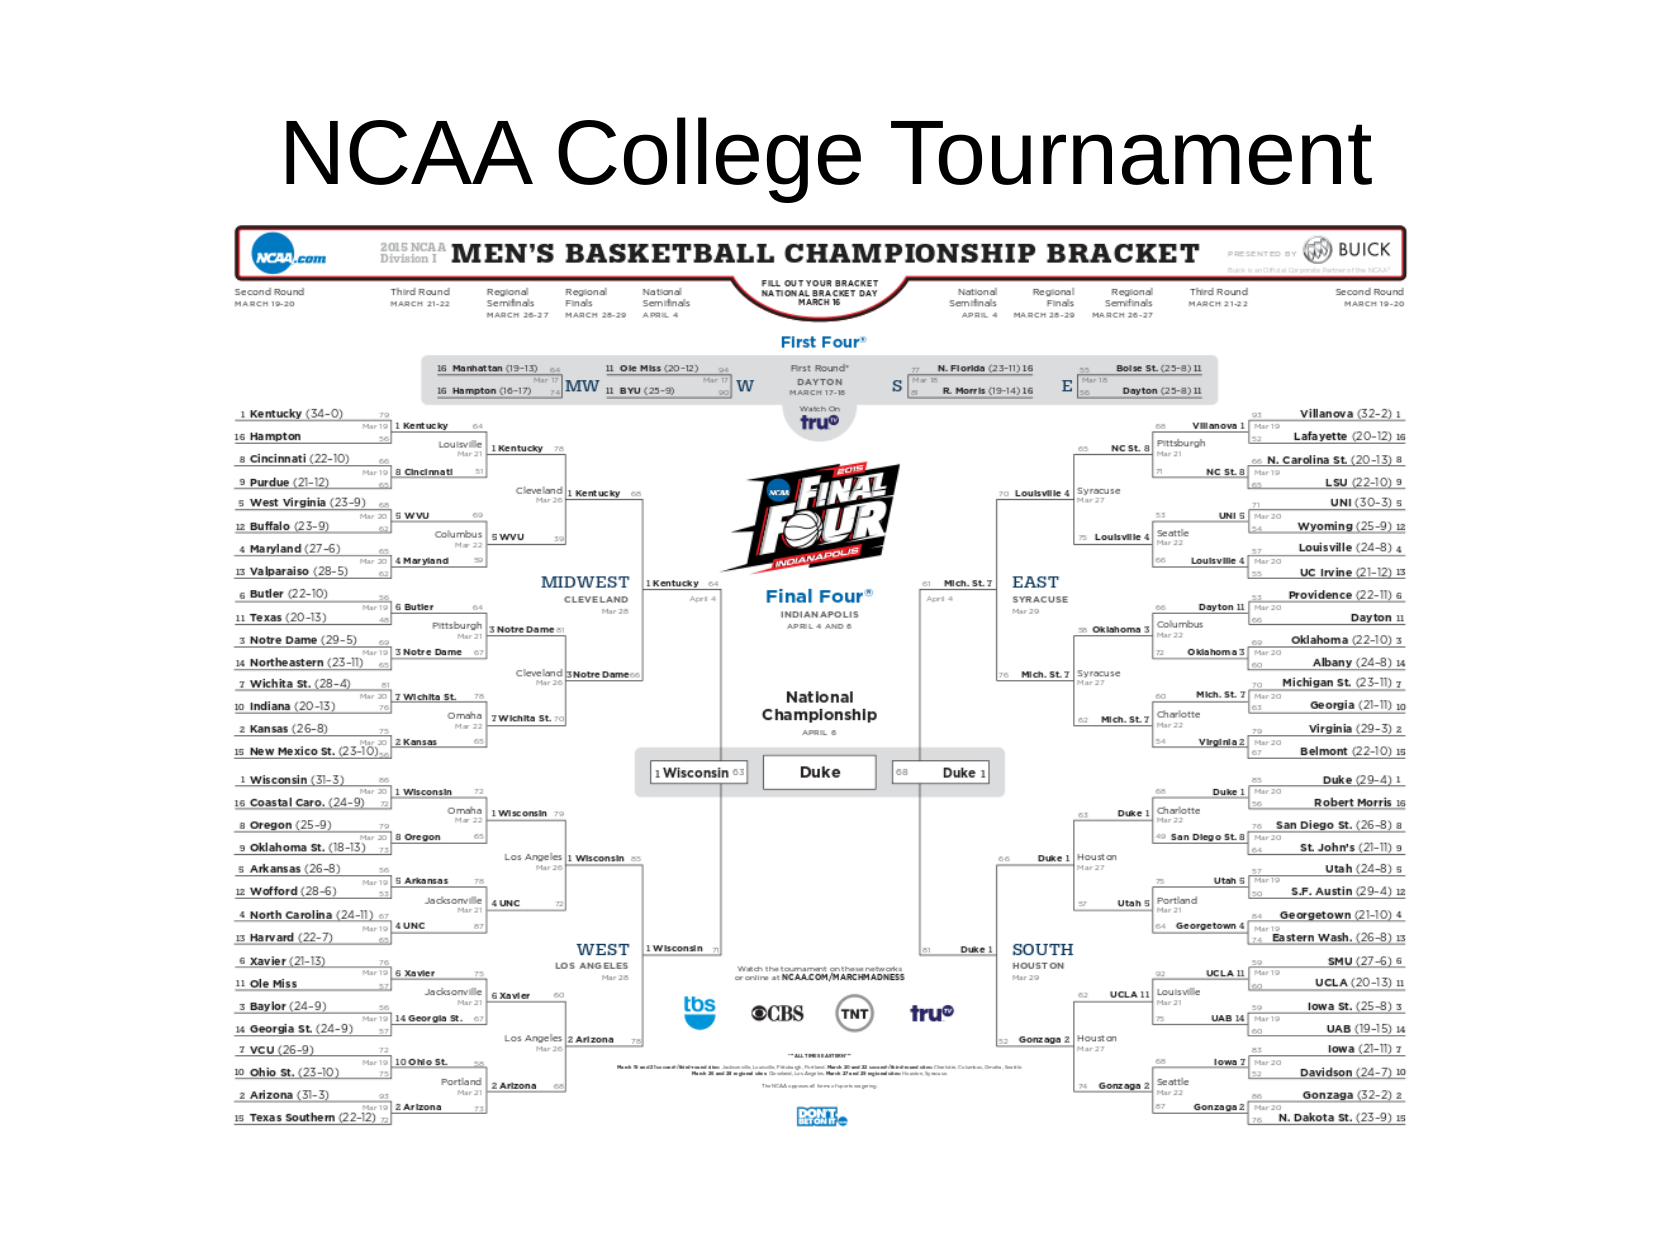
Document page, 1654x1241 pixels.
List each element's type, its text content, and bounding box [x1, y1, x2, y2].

picture [192, 219, 1441, 1141]
title NCAA College Tournament [82, 49, 1571, 257]
